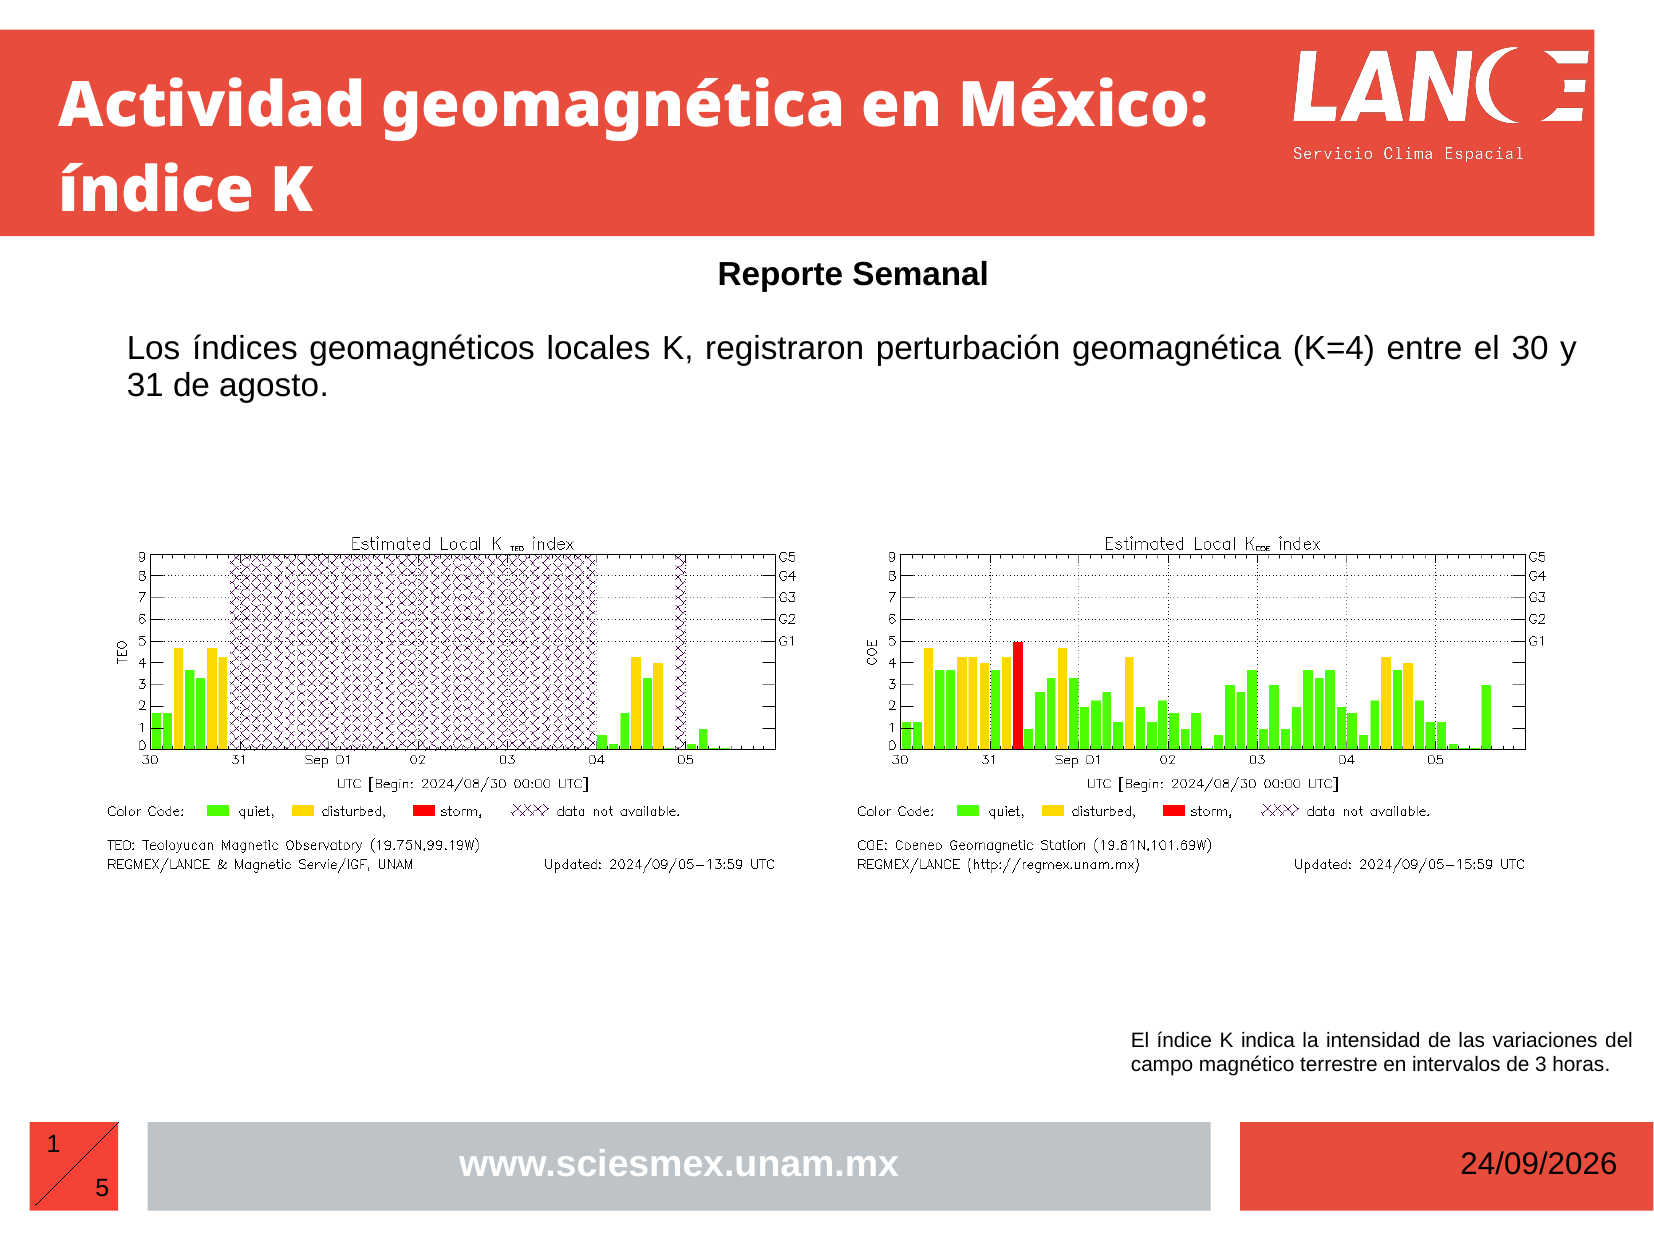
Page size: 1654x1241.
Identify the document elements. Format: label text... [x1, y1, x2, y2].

text_box Reporte Semanal Los índices geomagnéticos locales K, registraron perturbación geomagnética (K=4) entre el 30 y 31 de agosto. [112, 248, 1595, 671]
picture [850, 671, 1560, 875]
title Actividad geomagnética en México: índice K [59, 59, 1312, 207]
text_box 5 [35, 1151, 125, 1209]
text_box 05/09/2024 [1424, 1122, 1654, 1205]
text_box www.sciesmex.unam.mx [153, 1122, 1205, 1205]
picture [1293, 47, 1589, 162]
picture [100, 519, 810, 875]
text_box <número> [31, 1122, 176, 1170]
text_box El índice K indica la intensidad de las variaciones del campo magnético terrestre en intervalos de 3 horas. [1116, 1021, 1648, 1084]
